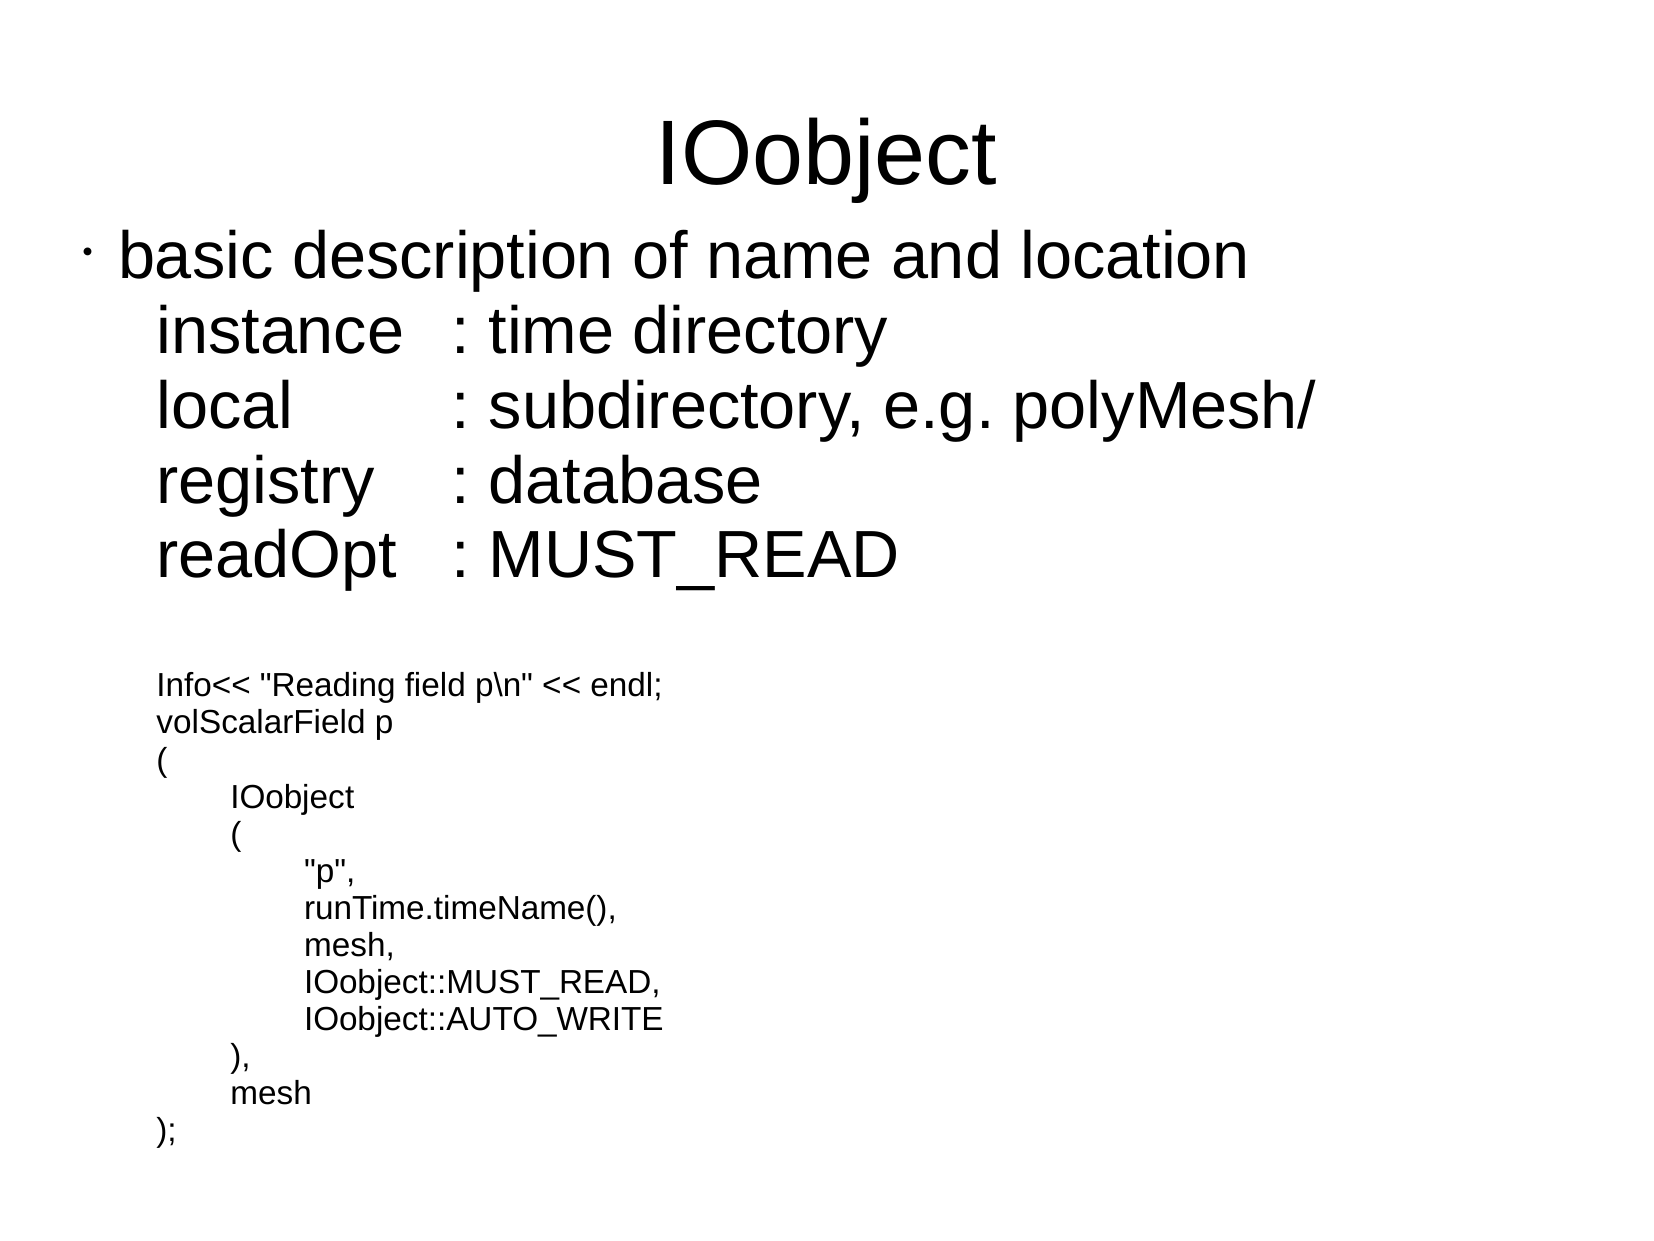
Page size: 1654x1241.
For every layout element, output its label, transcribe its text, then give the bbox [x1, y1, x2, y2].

subtitle basic description of name and location instance : time directory local : subdirectory, e.g. polyMesh/ registry : database readOpt : MUST_READ Info<< "Reading field p\n" << endl; volScalarField p ( IOobject ( "p", runTime.timeName(), mesh, IOobject::MUST_READ, IOobject::AUTO_WRITE ), mesh ); [82, 218, 1571, 1186]
title IOobject [82, 49, 1571, 218]
